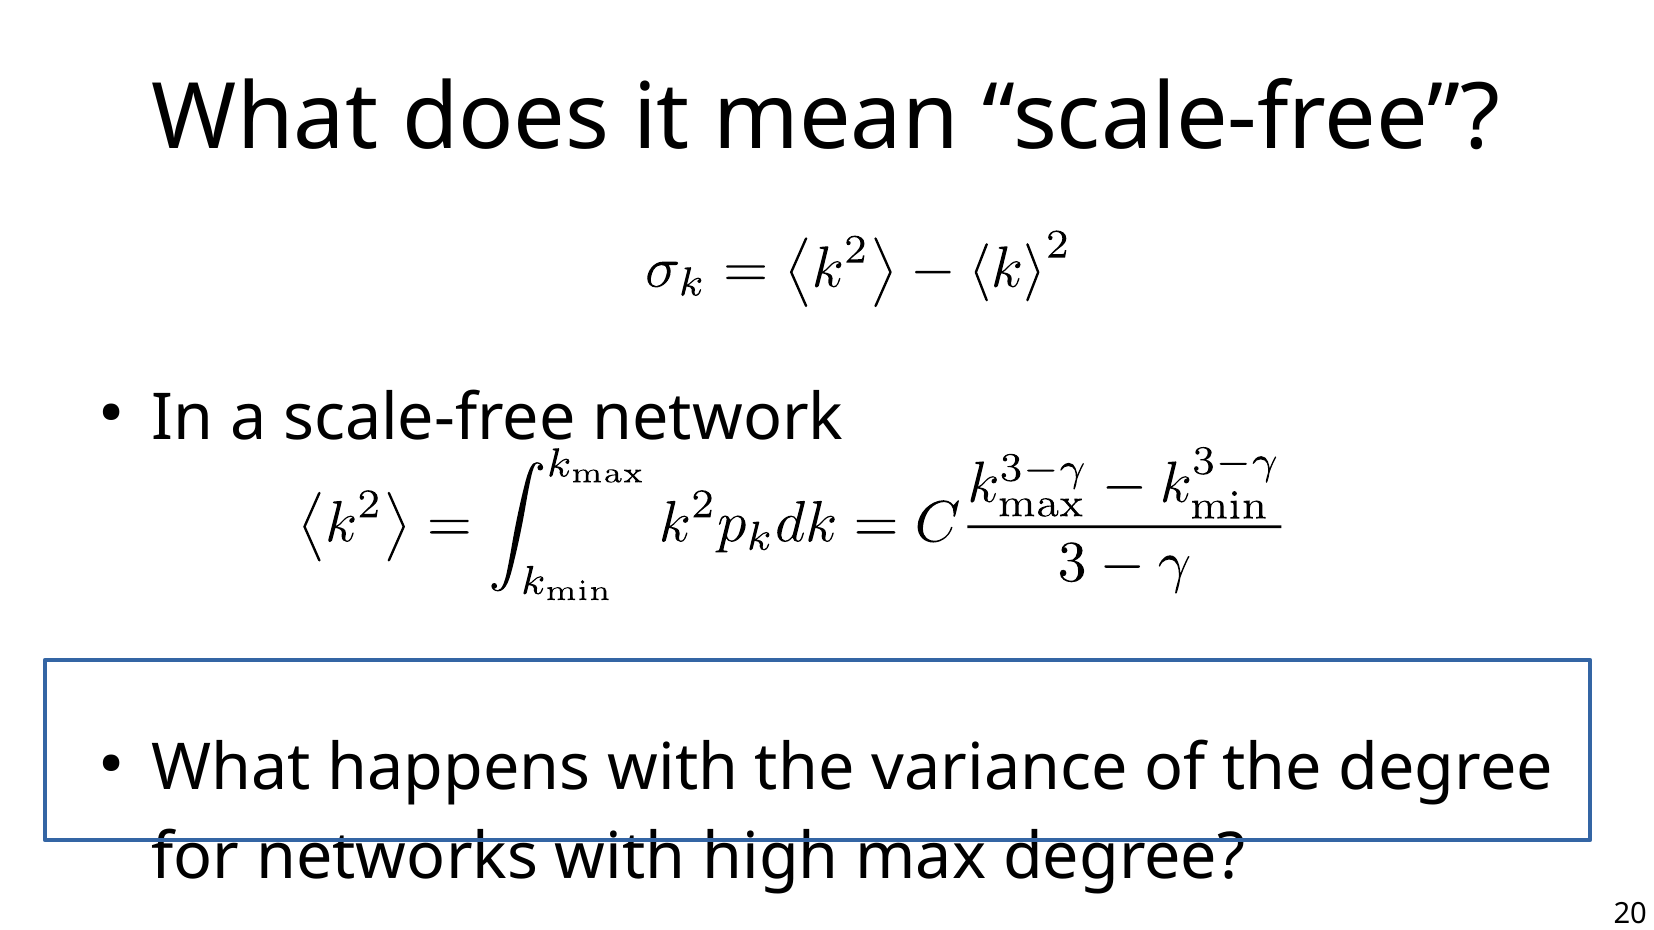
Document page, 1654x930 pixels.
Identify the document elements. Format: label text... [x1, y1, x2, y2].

text_box [297, 446, 1282, 601]
text_box [645, 230, 1069, 308]
list In a scale-free network What happens with the variance of the degree for networks with high max degree? [82, 252, 1571, 658]
list In a scale-free network What happens with the variance of the degree for networks with high max degree? [82, 662, 1571, 838]
title What does it mean “scale-free”? [82, 1, 1571, 225]
list In a scale-free network What happens with the variance of the degree for networks with high max degree? [82, 842, 1571, 901]
